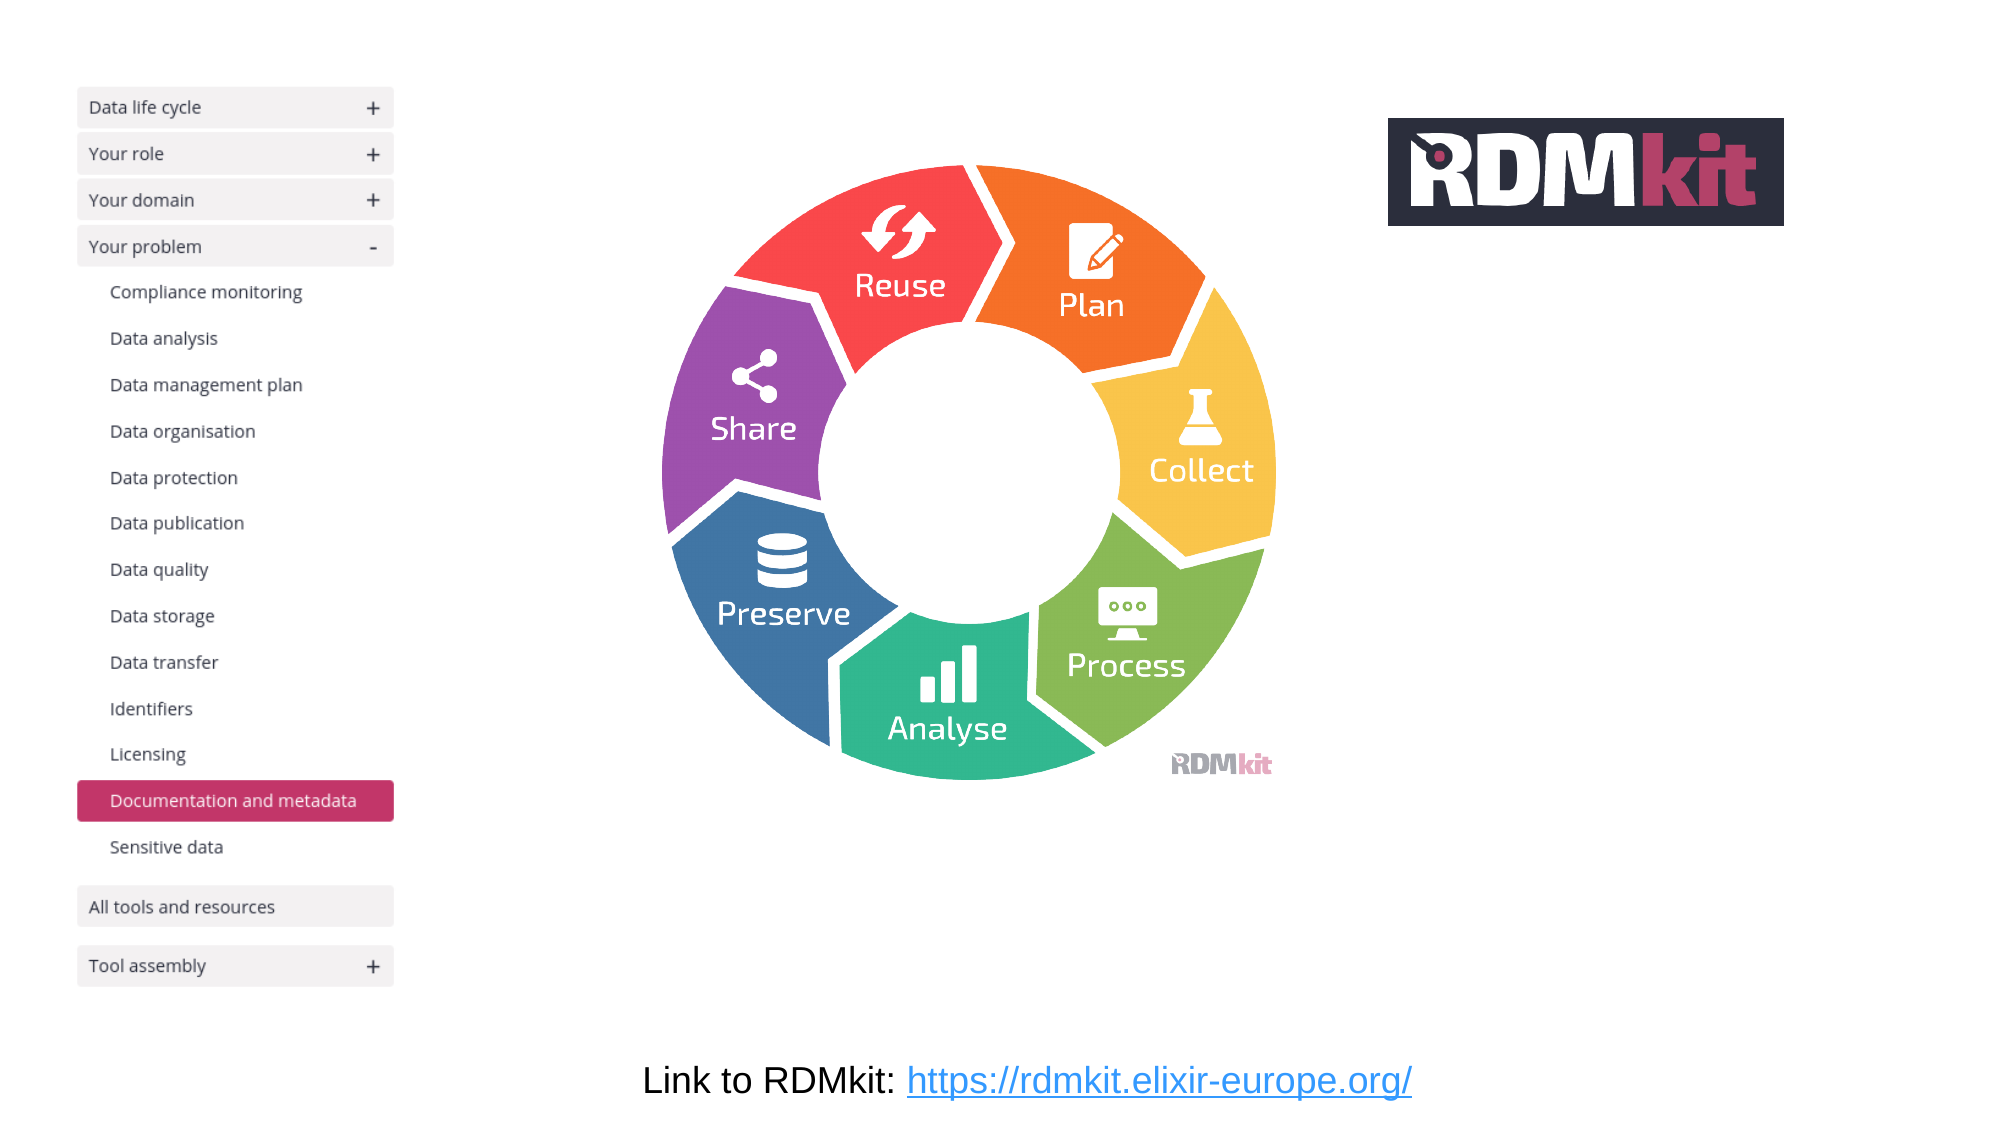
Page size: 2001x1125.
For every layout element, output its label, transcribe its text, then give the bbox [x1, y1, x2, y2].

text_box Link to RDMkit: https://rdmkit.elixir-europe.org/ [627, 1048, 1428, 1109]
picture [1388, 118, 1784, 226]
picture [59, 82, 405, 993]
picture [662, 165, 1276, 780]
